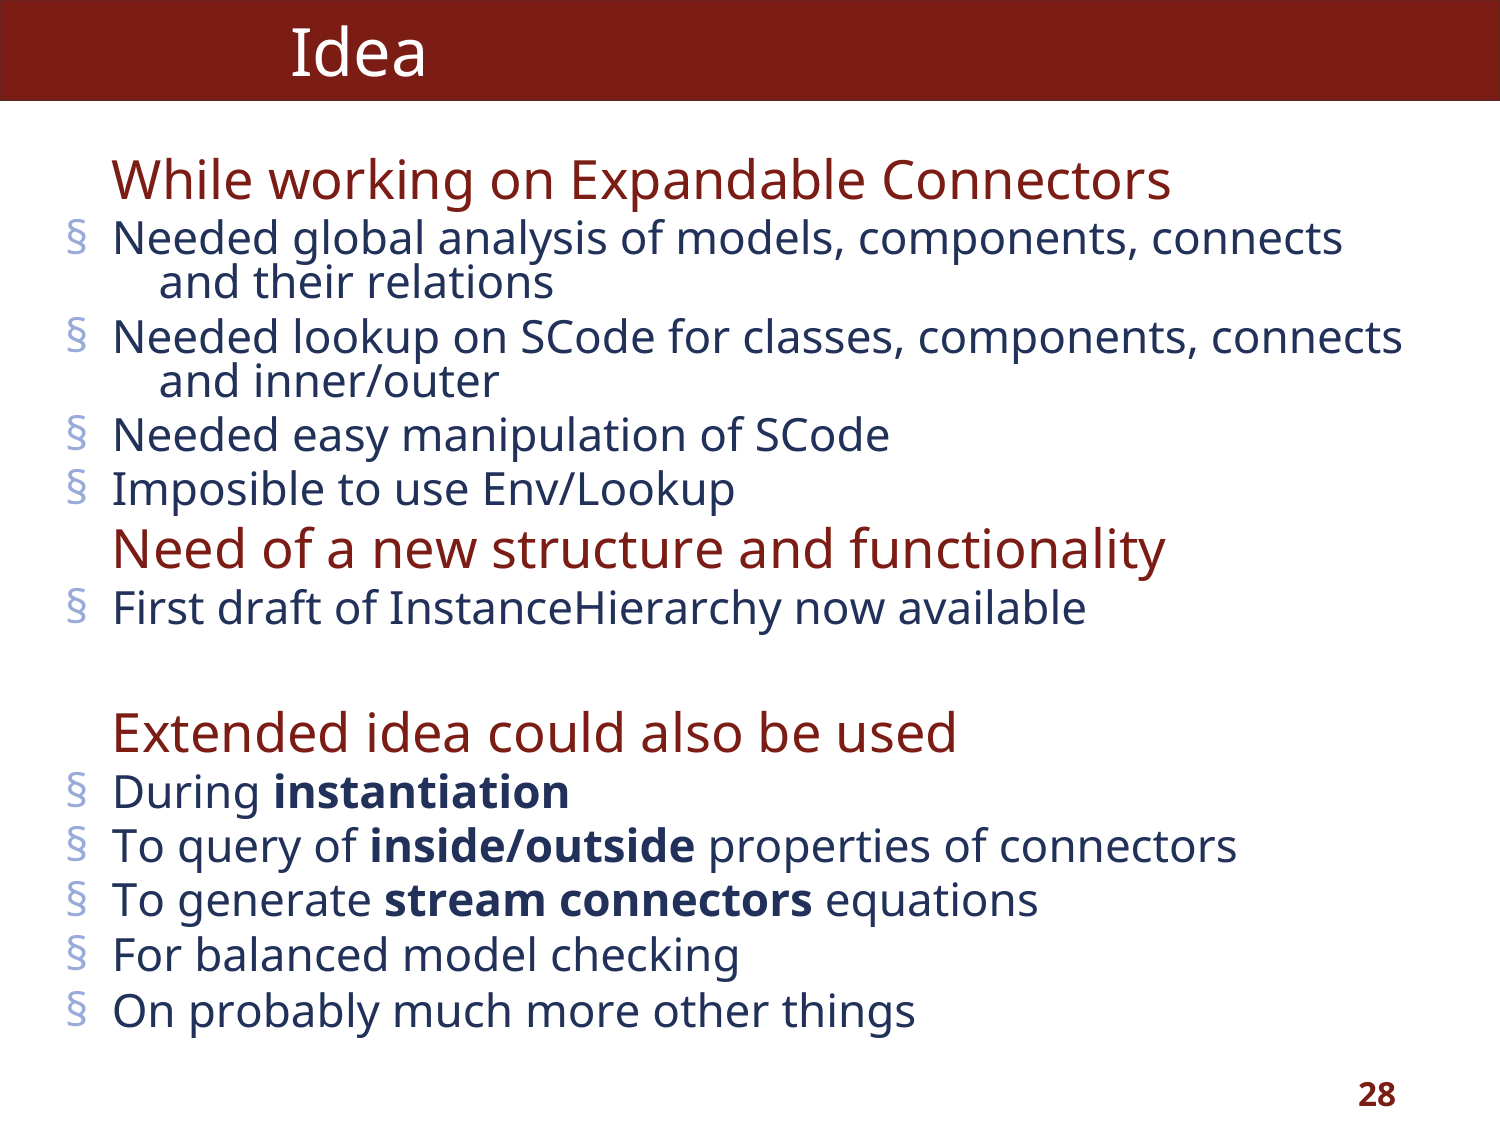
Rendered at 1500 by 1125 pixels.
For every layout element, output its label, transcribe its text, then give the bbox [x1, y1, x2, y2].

text_box 28 [1342, 1065, 1493, 1116]
list While working on Expandable Connectors Needed global analysis of models, components, connects and their relations Needed lookup on SCode for classes, components, connects and inner/outer Needed easy manipulation of SCode Imposible to use Env/Lookup Need of a new structure and functionality First draft of InstanceHierarchy now available Extended idea could also be used During instantiation To query of inside/outside properties of connectors To generate stream connectors equations For balanced model checking On probably much more other things [50, 149, 1451, 1075]
title Idea [275, 0, 1500, 100]
